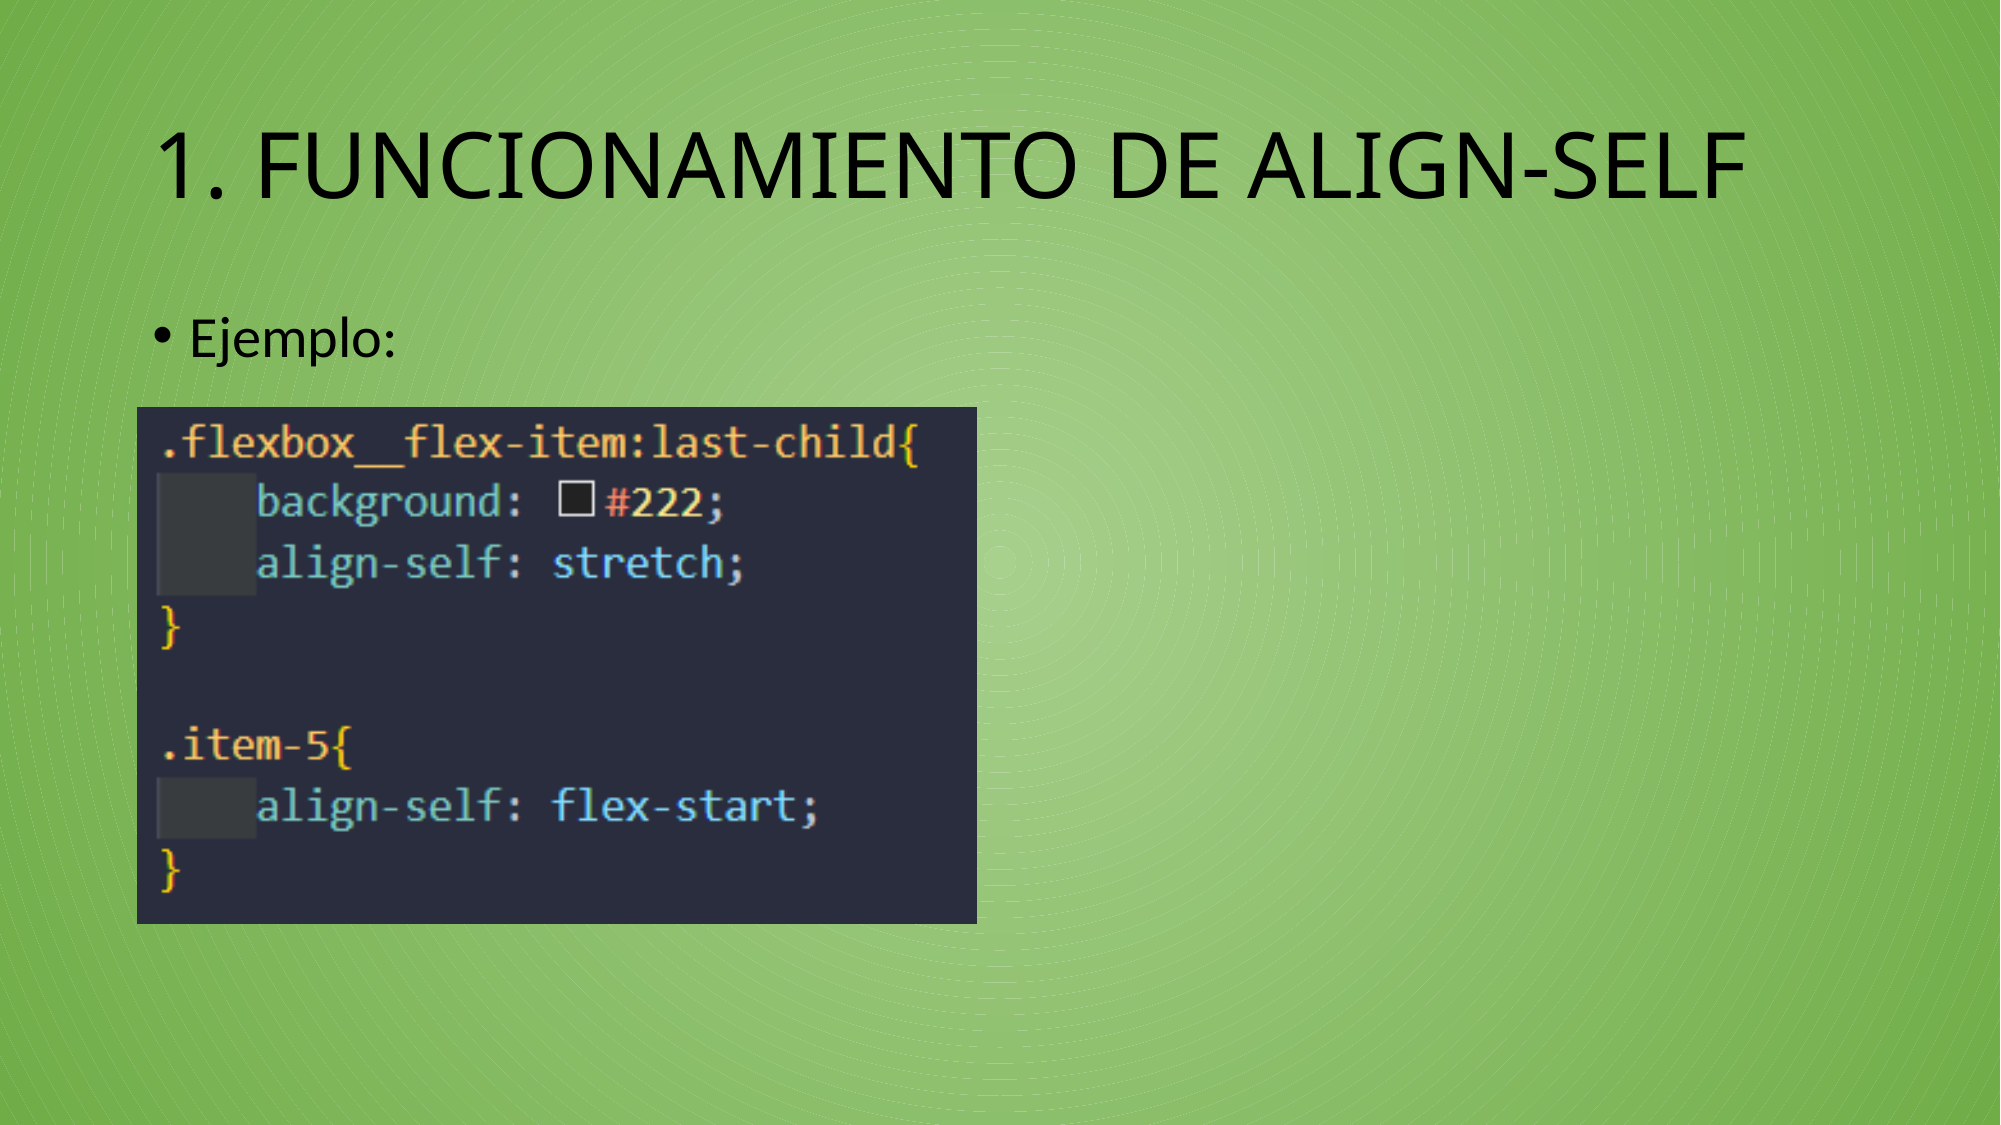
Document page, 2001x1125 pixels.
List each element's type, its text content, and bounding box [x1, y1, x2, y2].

list Ejemplo: [137, 299, 1863, 1014]
picture [137, 407, 977, 924]
title 1. FUNCIONAMIENTO DE ALIGN-SELF [137, 59, 1863, 278]
